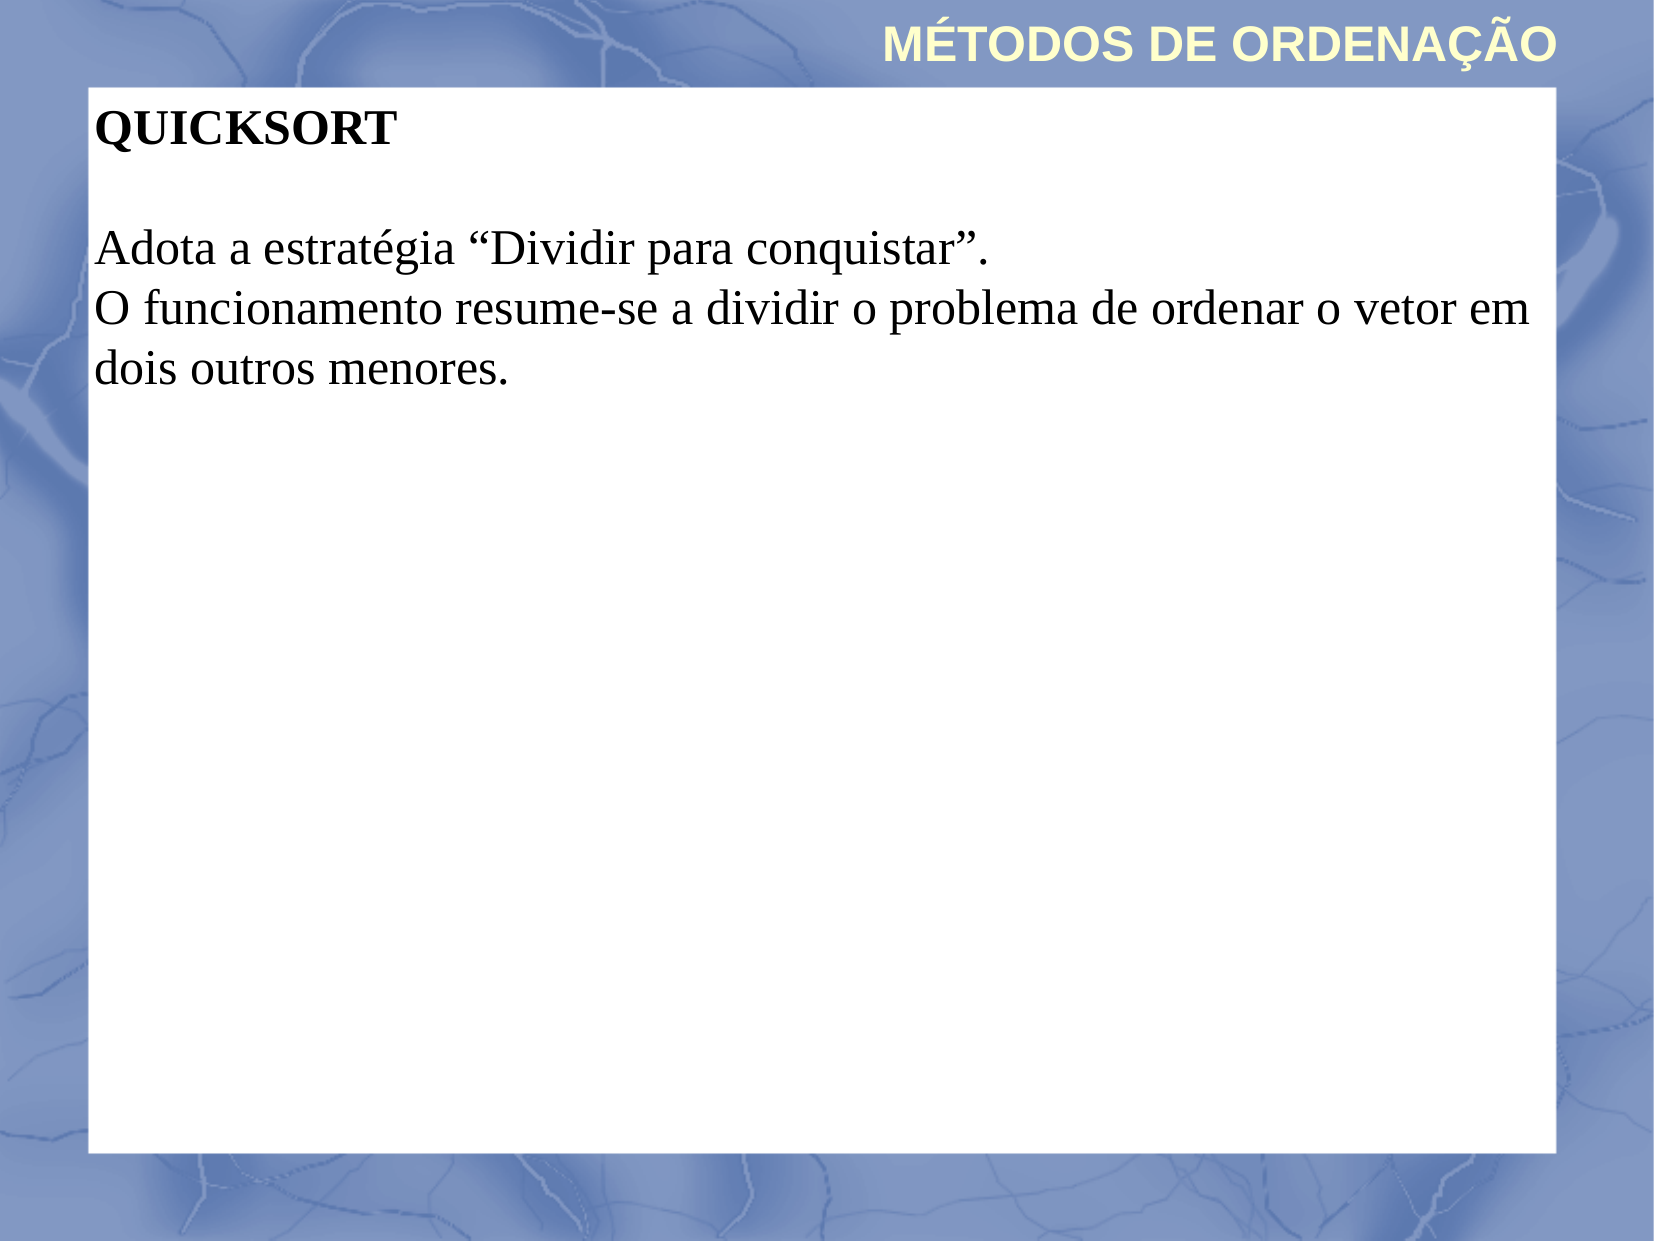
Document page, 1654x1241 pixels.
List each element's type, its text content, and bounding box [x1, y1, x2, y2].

text_box QUICKSORT Adota a estratégia “Dividir para conquistar”. O funcionamento resume-se a dividir o problema de ordenar o vetor em dois outros menores. [94, 94, 1548, 1146]
text_box MÉTODOS DE ORDENAÇÃO [141, 0, 1559, 83]
picture [0, 0, 1654, 1241]
